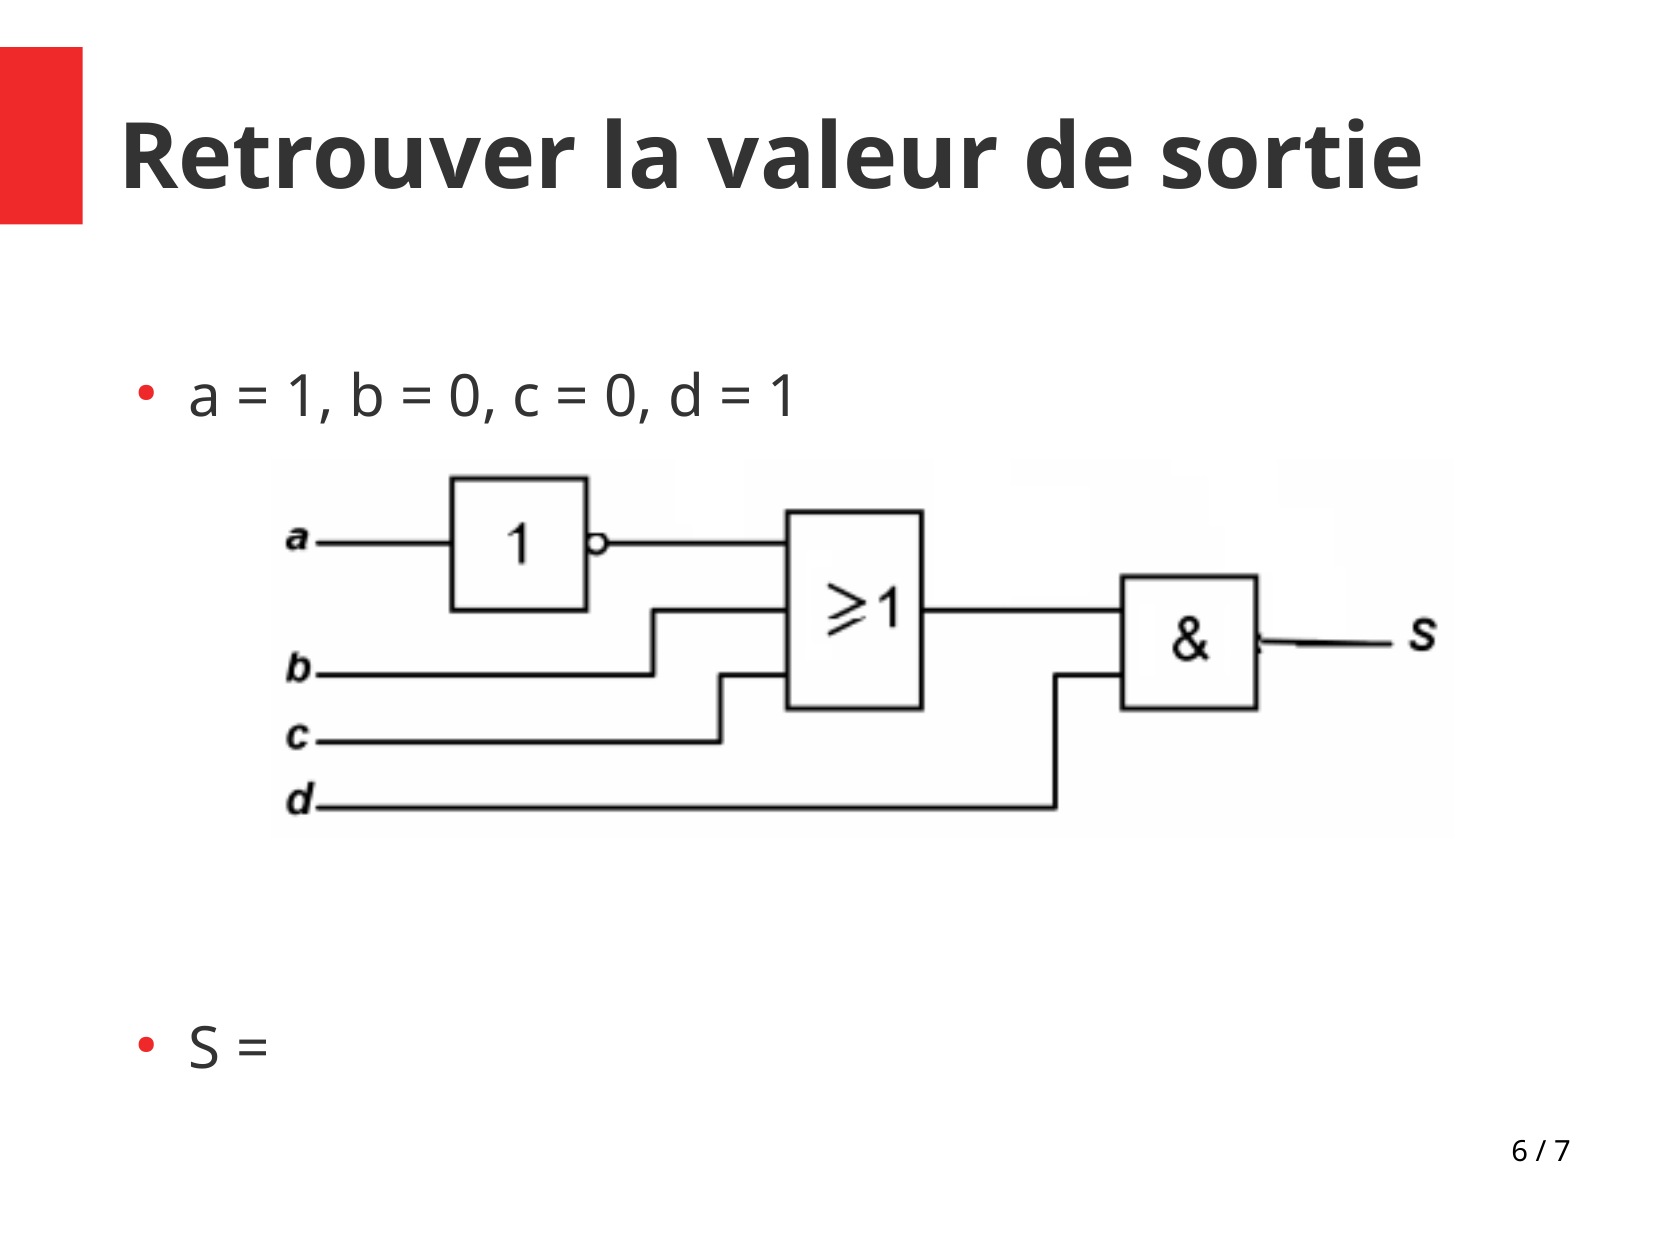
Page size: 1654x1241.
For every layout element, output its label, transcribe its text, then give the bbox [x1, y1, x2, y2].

list a = 1, b = 0, c = 0, d = 1 S = [118, 354, 1536, 1074]
title Retrouver la valeur de sortie [118, 45, 1571, 260]
picture [271, 459, 1454, 839]
